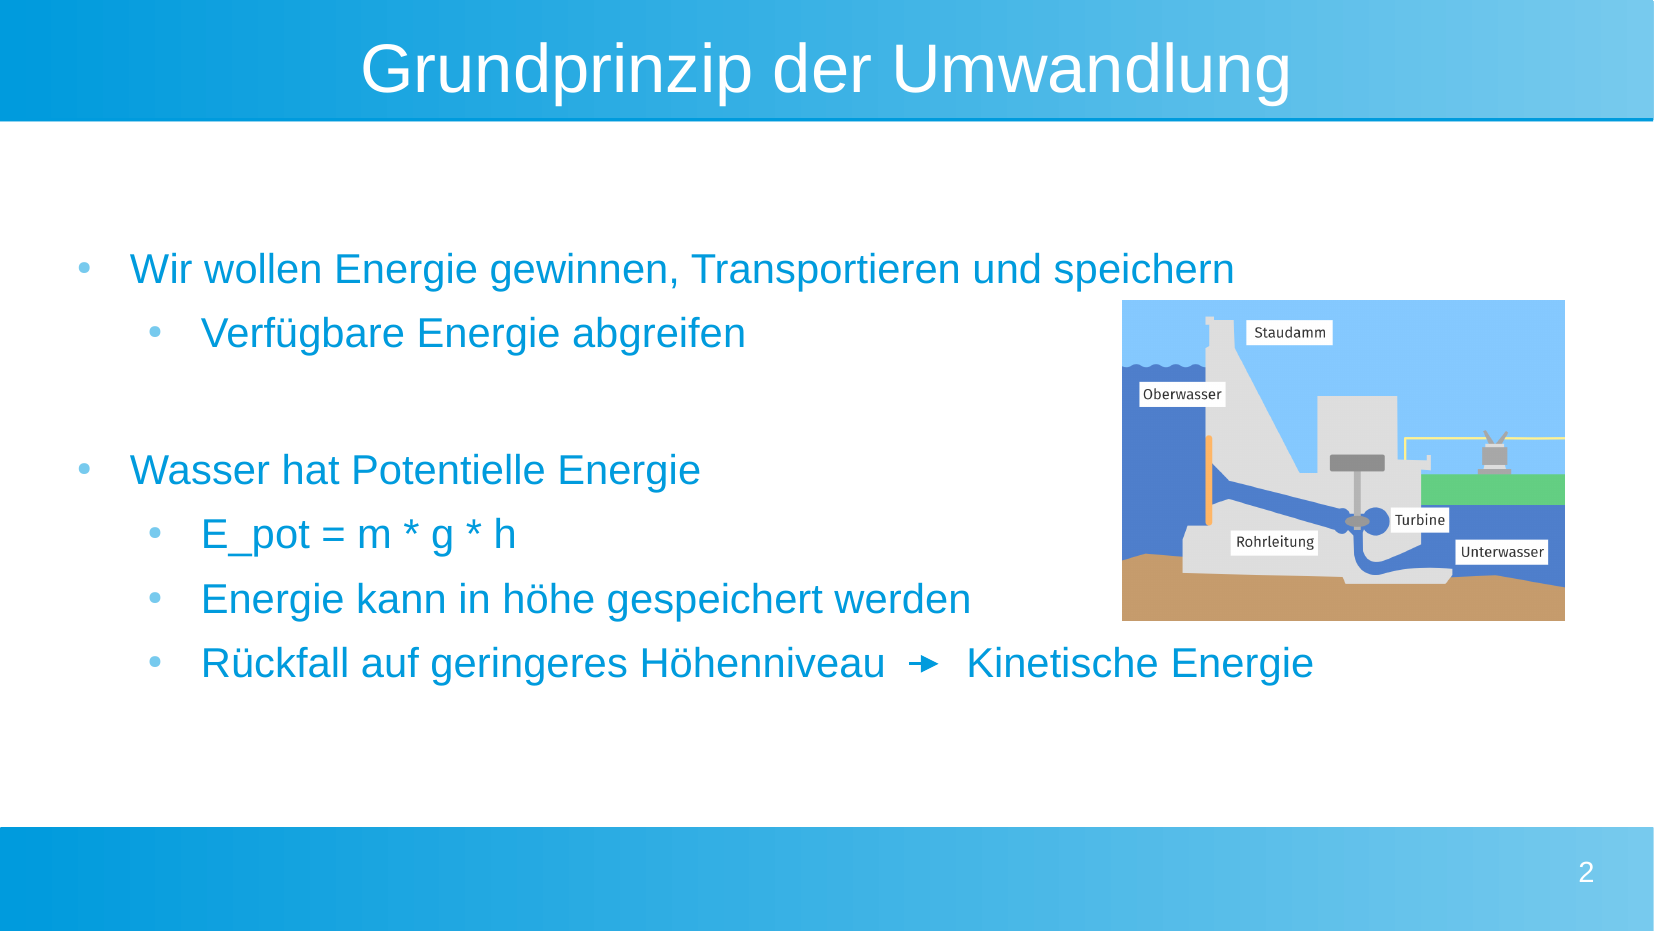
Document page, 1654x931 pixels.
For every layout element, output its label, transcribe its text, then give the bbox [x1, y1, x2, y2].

list Wir wollen Energie gewinnen, Transportieren und speichern Verfügbare Energie abgreifen Wasser hat Potentielle Energie E_pot = m * g * h Energie kann in höhe gespeichert werden Rückfall auf geringeres Höhenniveau Kinetische Energie [59, 177, 1595, 768]
title Grundprinzip der Umwandlung [59, 29, 1595, 108]
picture [1122, 300, 1565, 621]
